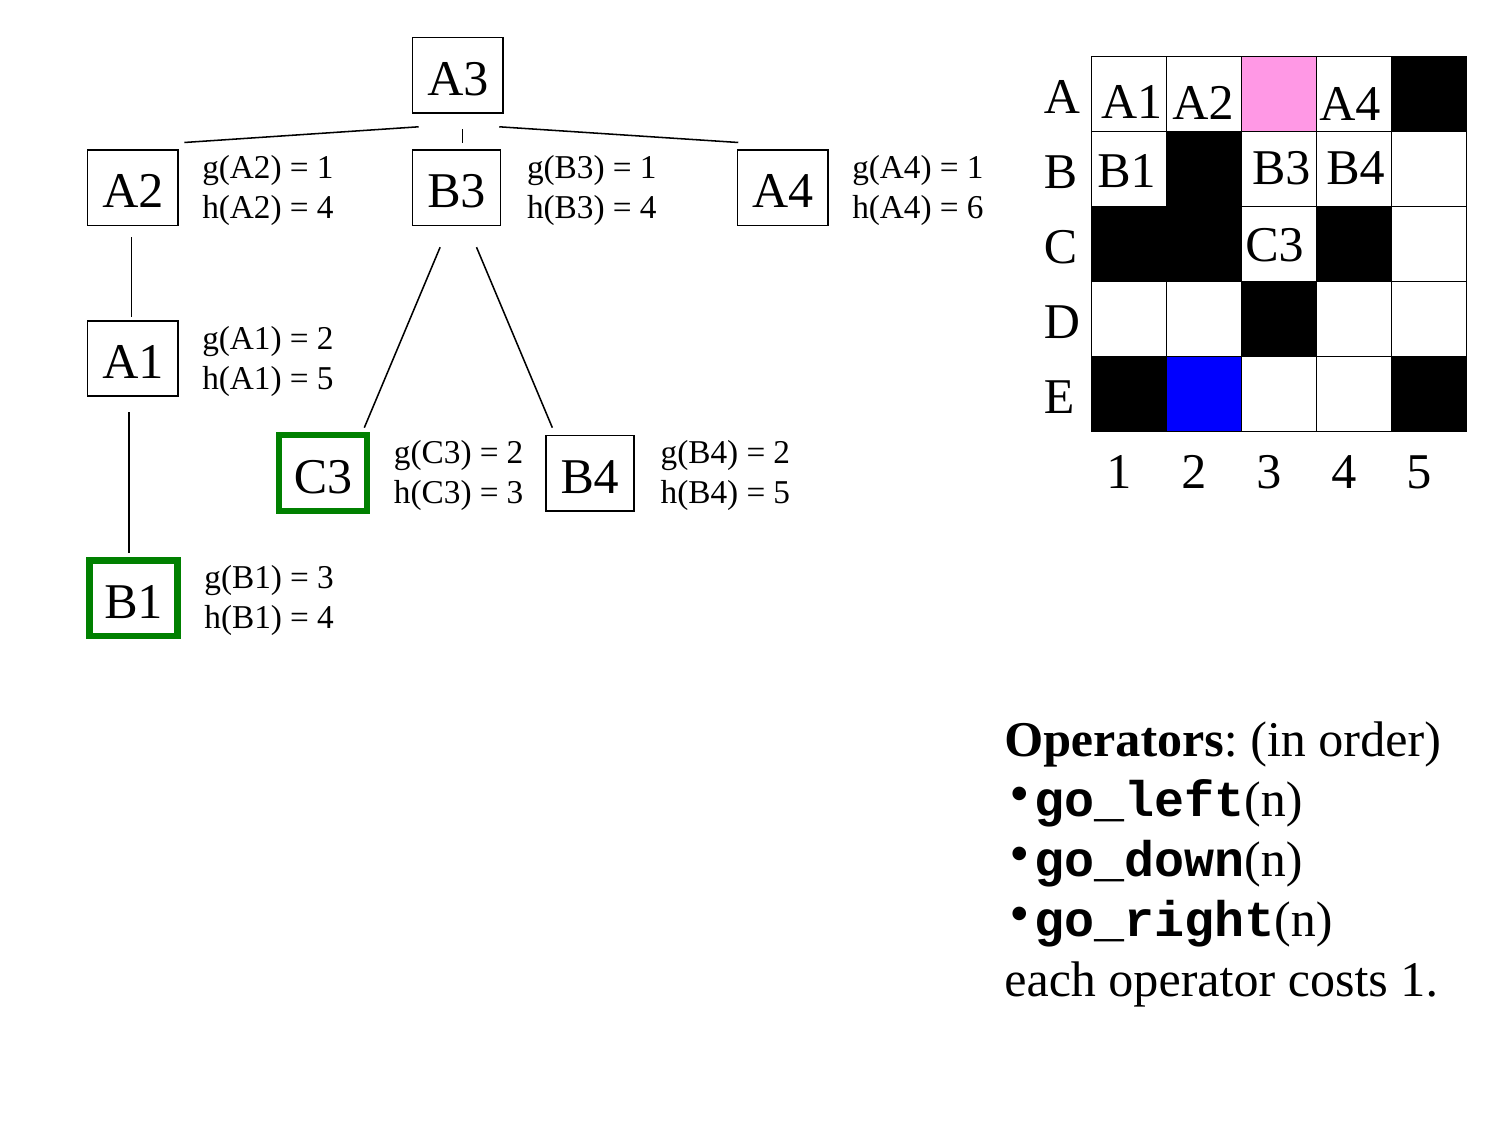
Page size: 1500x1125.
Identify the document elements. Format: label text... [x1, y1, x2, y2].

text_box g(B1) = 3 h(B1) = 4 [189, 547, 349, 644]
text_box D [1029, 281, 1095, 357]
text_box A2 [1183, 90, 1194, 105]
text_box g(C3) = 2 h(C3) = 3 [379, 422, 539, 519]
text_box C [1029, 206, 1093, 282]
text_box A4 [1304, 62, 1396, 139]
text_box [1391, 56, 1467, 131]
text_box A2 [1178, 61, 1249, 137]
text_box 4 [1316, 431, 1372, 507]
text_box 3 [1241, 431, 1297, 507]
text_box B1 [1082, 130, 1171, 206]
text_box [1091, 137, 1467, 432]
text_box B3 [412, 149, 501, 226]
text_box [1241, 56, 1316, 127]
text_box 2 [1166, 431, 1222, 507]
text_box g(A2) = 1 h(A2) = 4 [187, 137, 349, 233]
text_box A1 [1086, 61, 1178, 137]
text_box 1 [1091, 431, 1147, 507]
text_box C3 [1230, 203, 1319, 280]
text_box B4 [1311, 127, 1400, 203]
text_box g(A1) = 2 h(A1) = 5 [187, 308, 349, 404]
text_box A4 [737, 149, 829, 226]
text_box A1 [87, 320, 179, 397]
text_box C3 [279, 435, 368, 511]
text_box B [1029, 131, 1082, 206]
text_box E [1029, 356, 1090, 432]
text_box 5 [1391, 431, 1447, 507]
text_box g(B3) = 1 h(B3) = 4 [512, 137, 672, 233]
text_box A2 [87, 149, 179, 226]
text_box B4 [545, 435, 634, 511]
text_box B1 [89, 560, 178, 636]
text_box B3 [1237, 127, 1311, 203]
text_box A [1029, 56, 1095, 131]
text_box Operators: (in order) go_left(n) go_down(n) go_right(n) each operator costs 1. [989, 579, 1500, 1075]
text_box A3 [412, 37, 504, 113]
text_box g(B4) = 2 h(B4) = 5 [645, 422, 806, 519]
text_box g(A4) = 1 h(A4) = 6 [837, 137, 999, 233]
